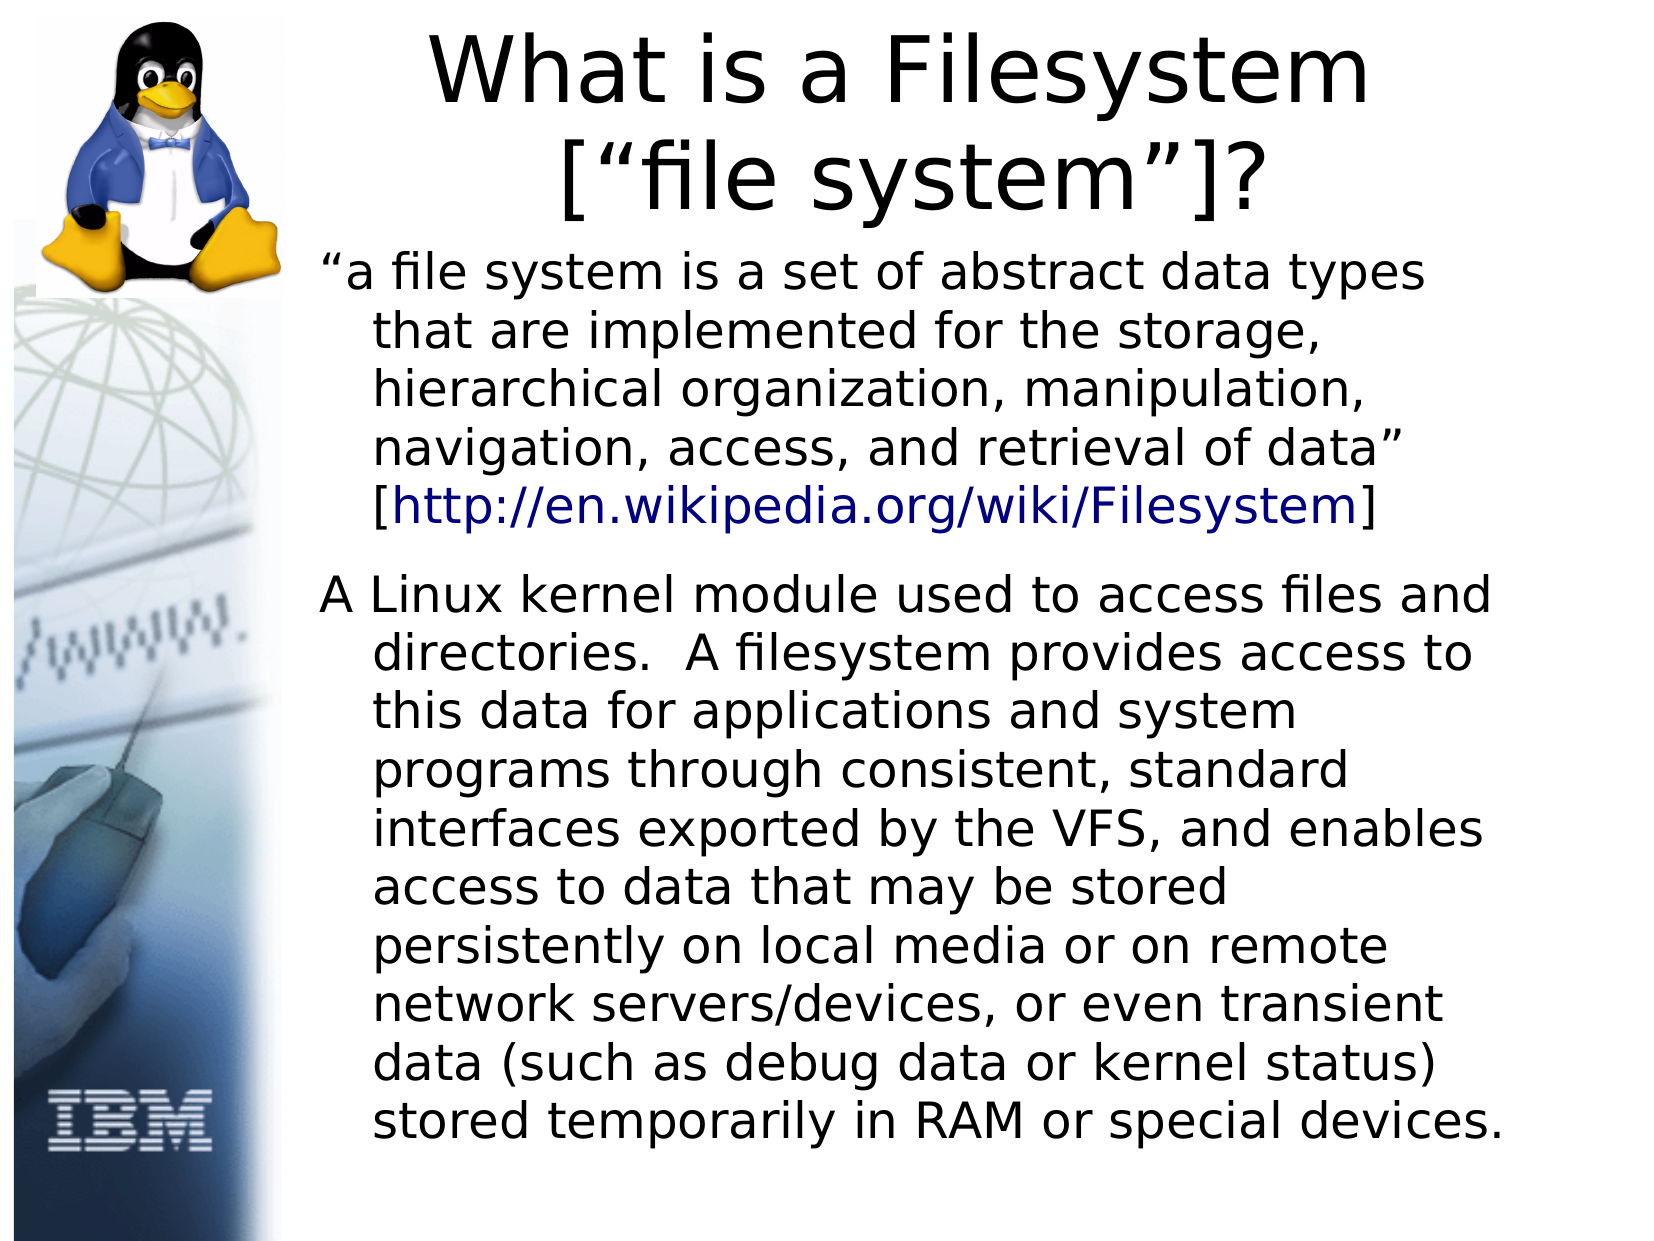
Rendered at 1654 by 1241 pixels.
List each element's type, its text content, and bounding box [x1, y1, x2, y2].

title What is a Filesystem [“file system”]? [301, 17, 1528, 231]
list “a file system is a set of abstract data types that are implemented for the storage, hierarchical organization, manipulation, navigation, access, and retrieval of data” [http://en.wikipedia.org/wiki/Filesystem] A Linux kernel module used to access files and directories. A filesystem provides access to this data for applications and system programs through consistent, standard interfaces exported by the VFS, and enables access to data that may be stored persistently on local media or on remote network servers/devices, or even transient data (such as debug data or kernel status) stored temporarily in RAM or special devices. [301, 243, 1520, 1182]
